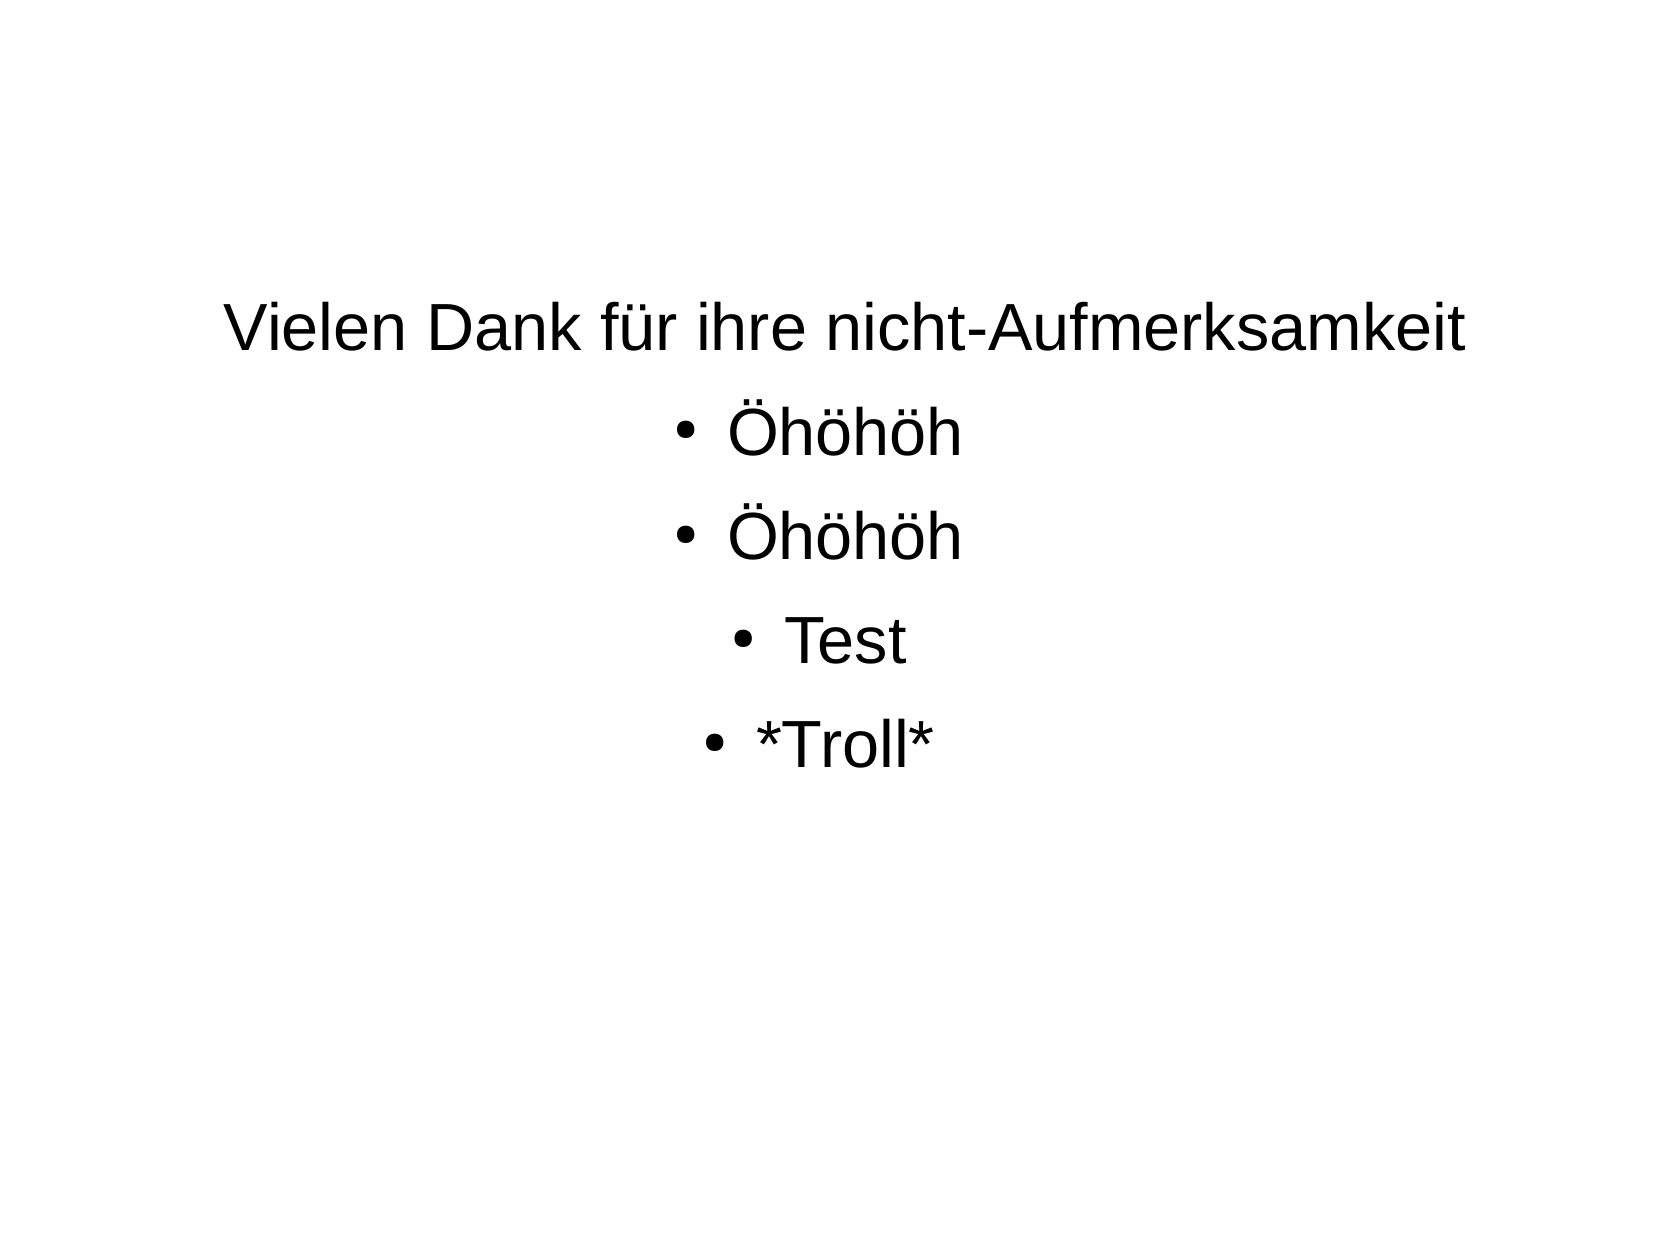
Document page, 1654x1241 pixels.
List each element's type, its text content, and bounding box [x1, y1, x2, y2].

list Vielen Dank für ihre nicht-Aufmerksamkeit Öhöhöh Öhöhöh Test *Troll* [82, 290, 1538, 1010]
